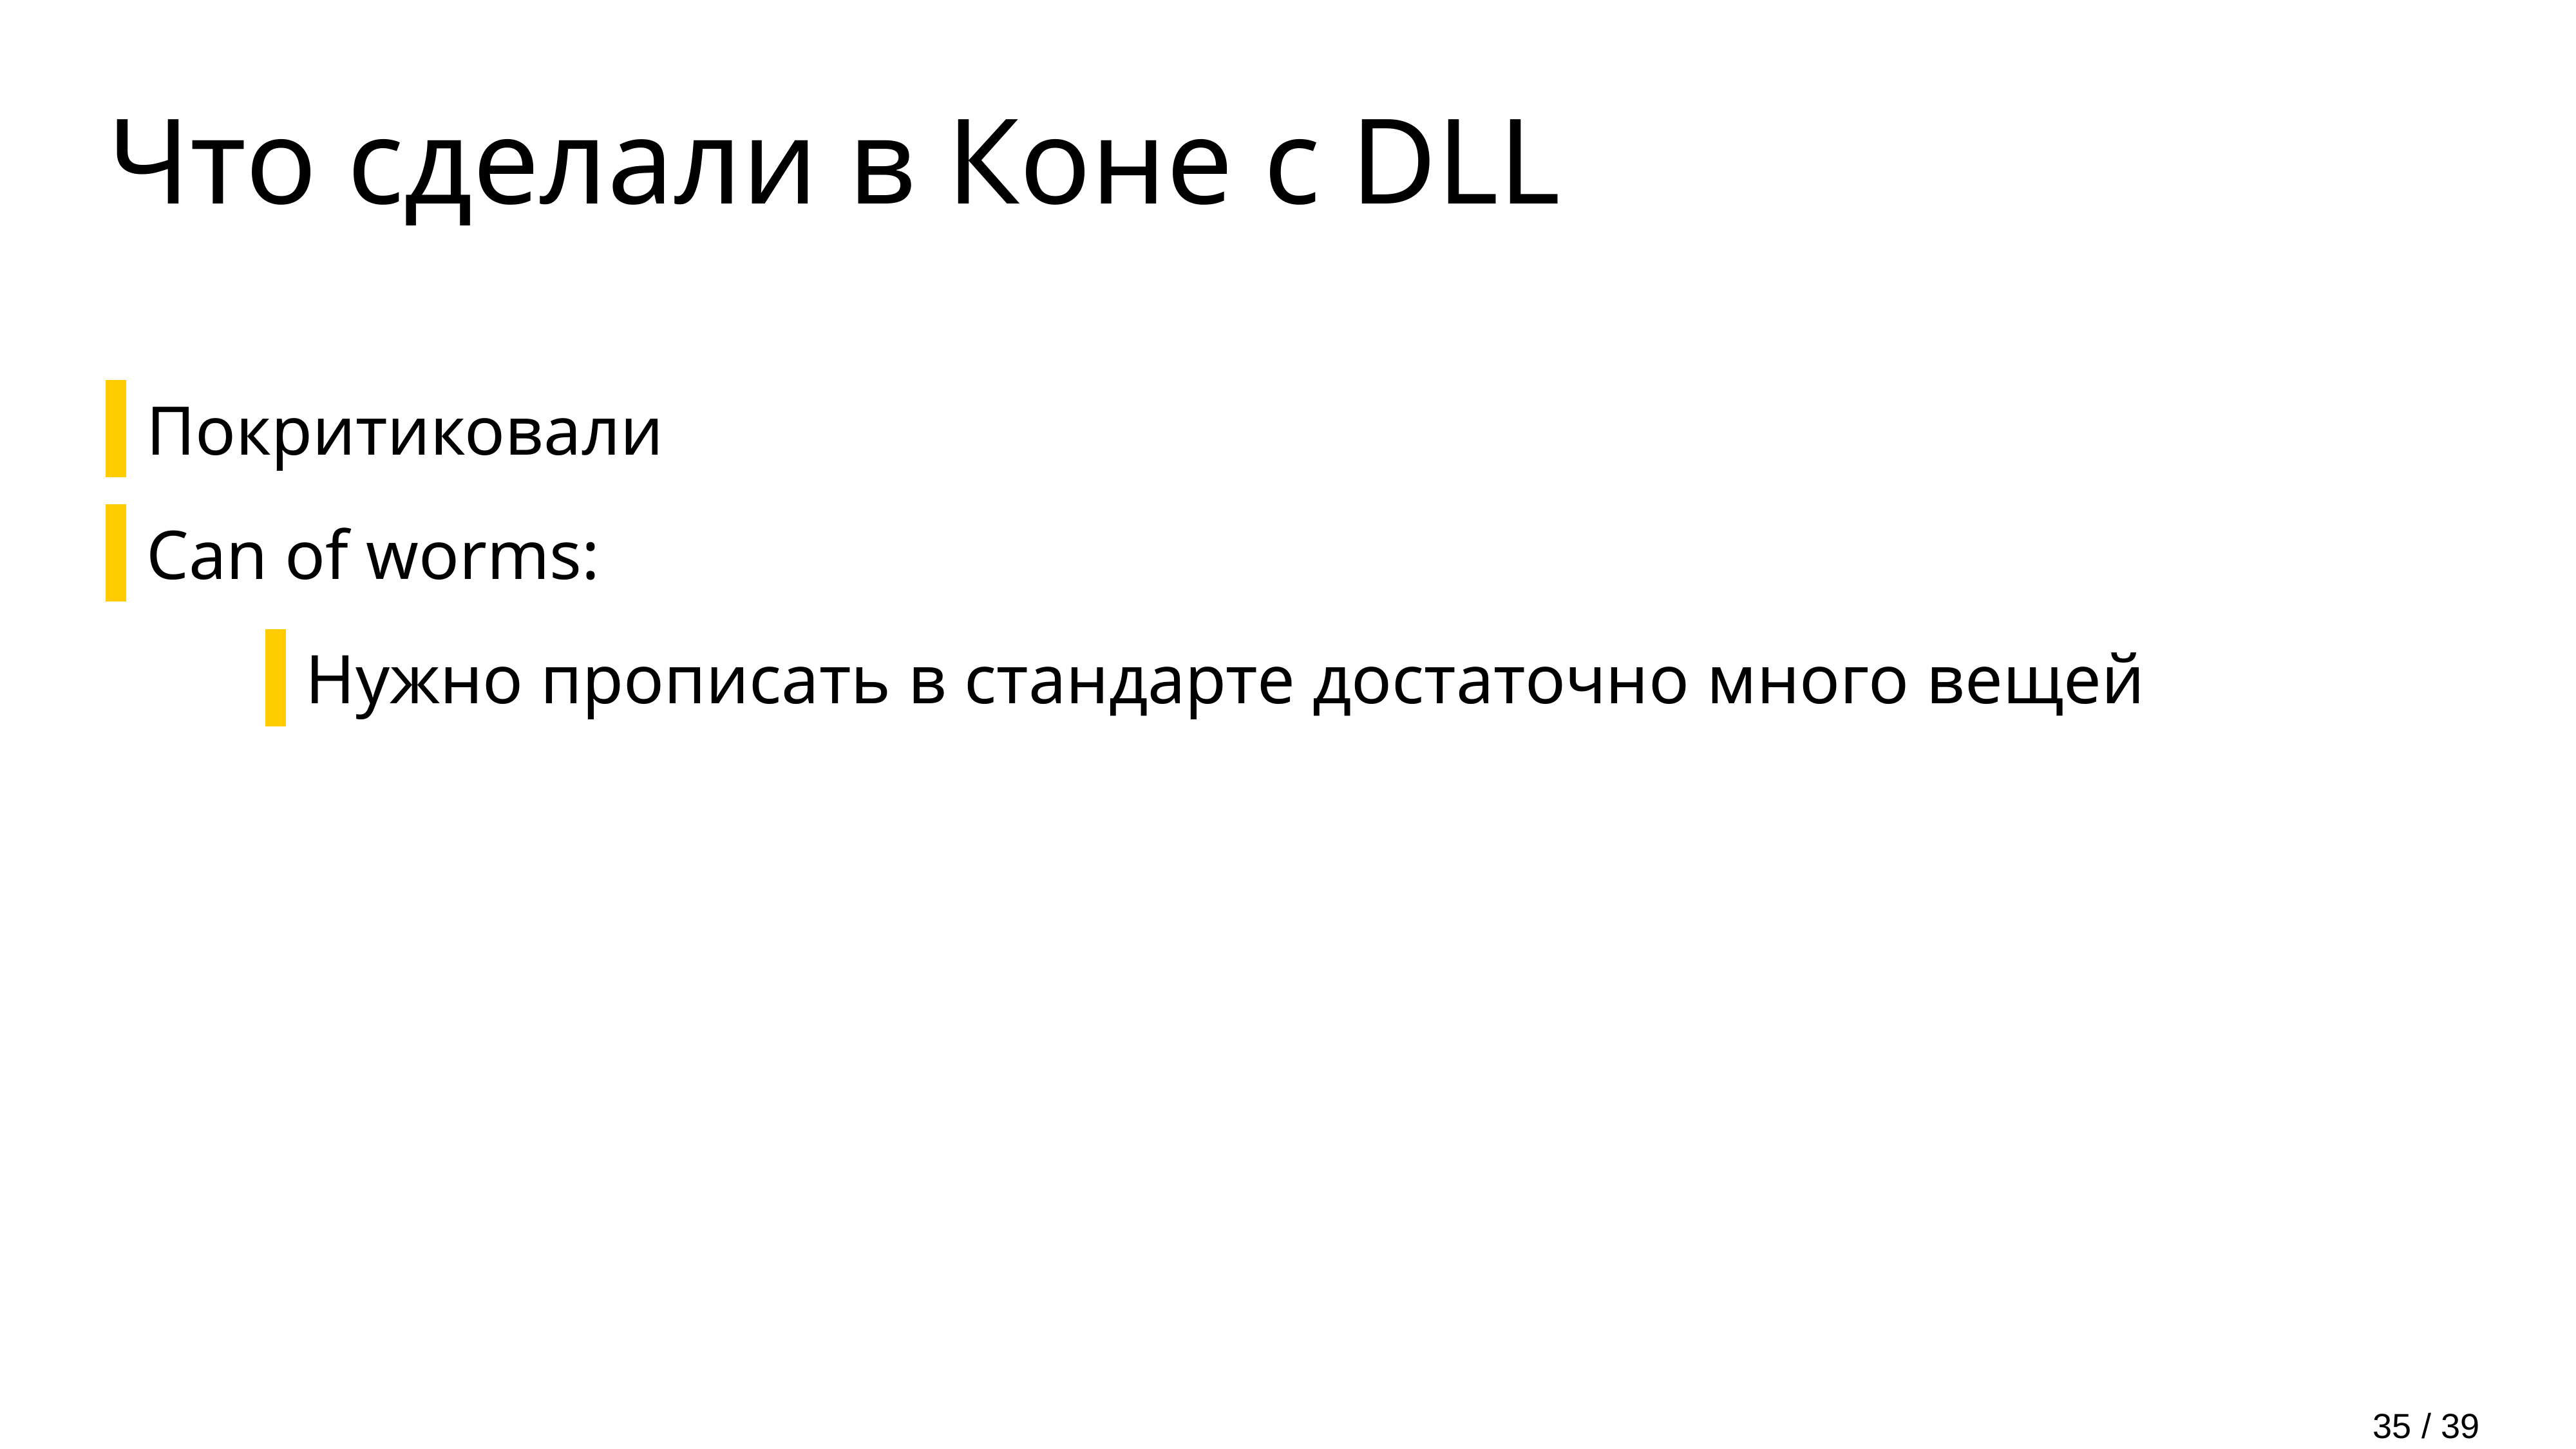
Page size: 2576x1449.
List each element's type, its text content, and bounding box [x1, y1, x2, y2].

title Что сделали в Коне с DLL [108, 80, 2468, 242]
text_box Покритиковали Can of worms: Нужно прописать в стандарте достаточно много вещей [96, 364, 2512, 1419]
text_box <number> / 39 [2363, 1402, 2576, 1449]
